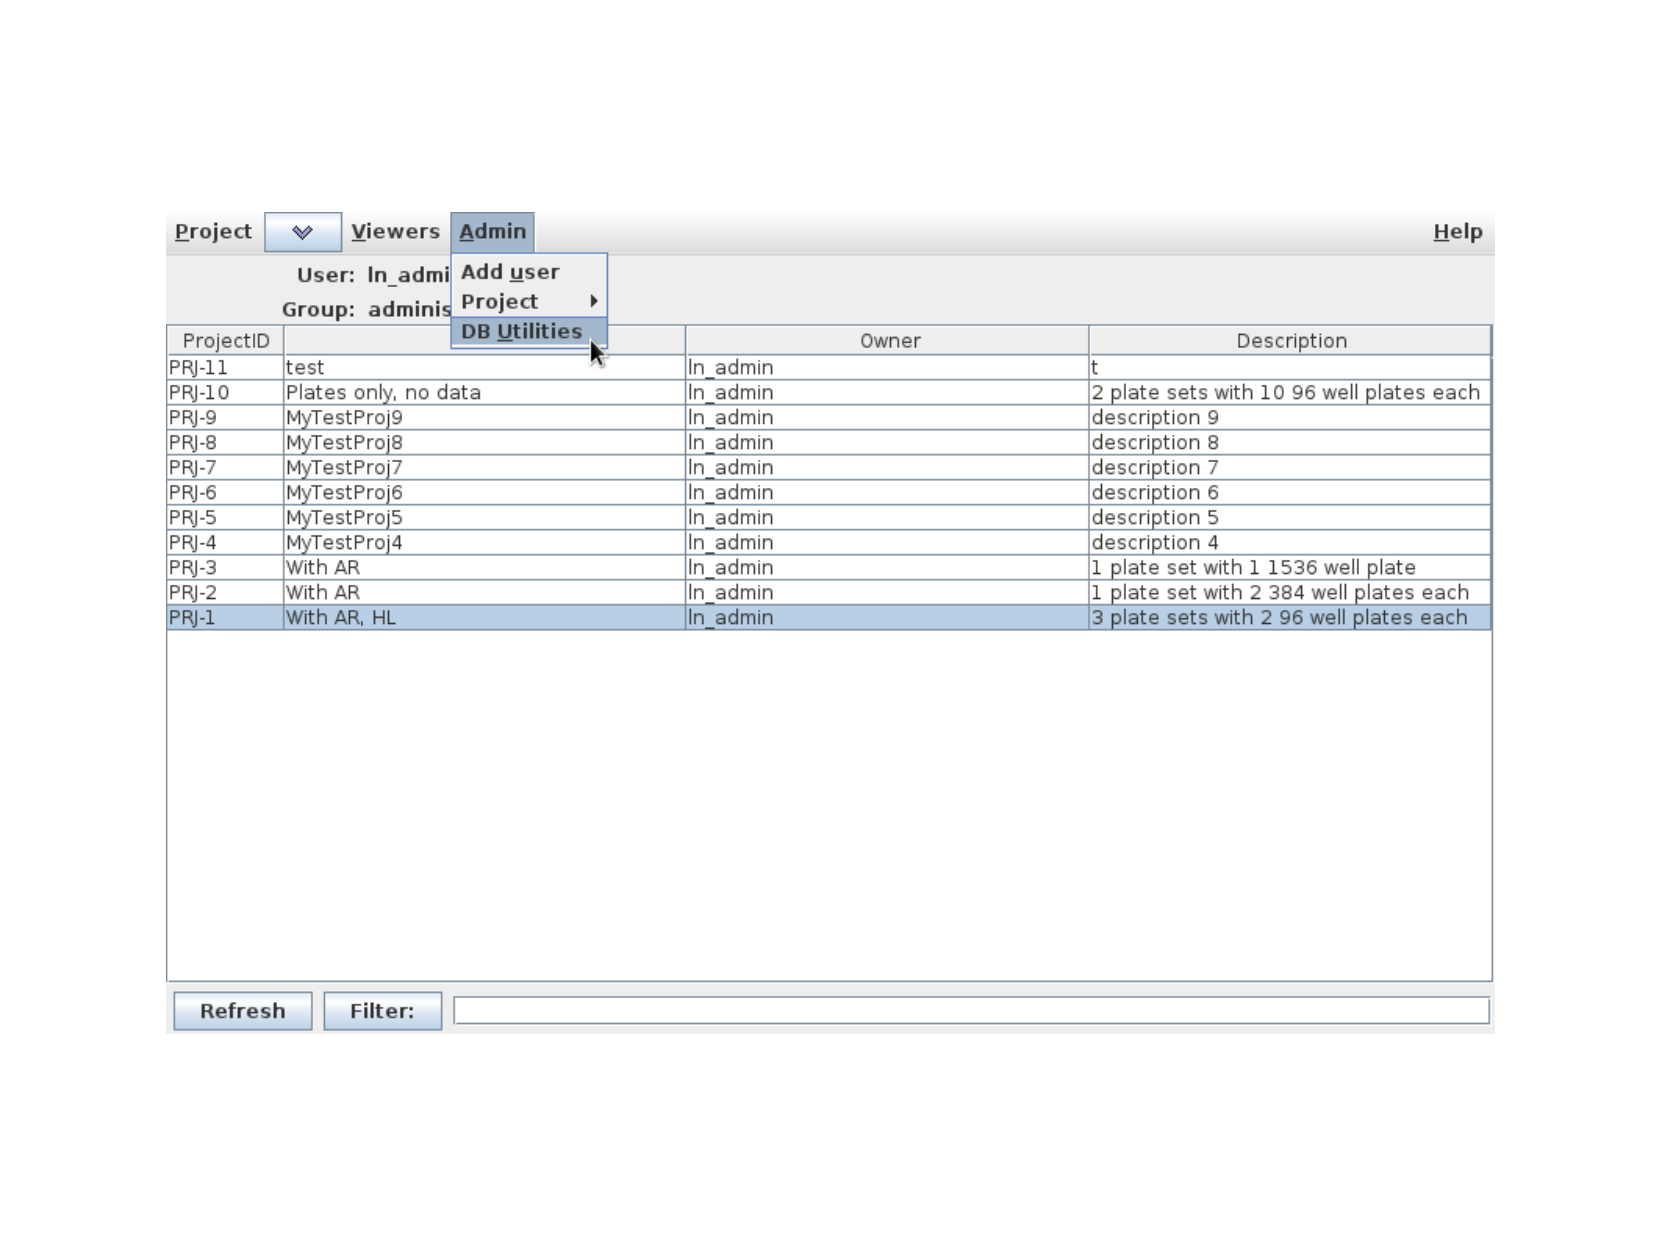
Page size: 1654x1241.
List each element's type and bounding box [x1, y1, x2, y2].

picture [166, 212, 1495, 1035]
